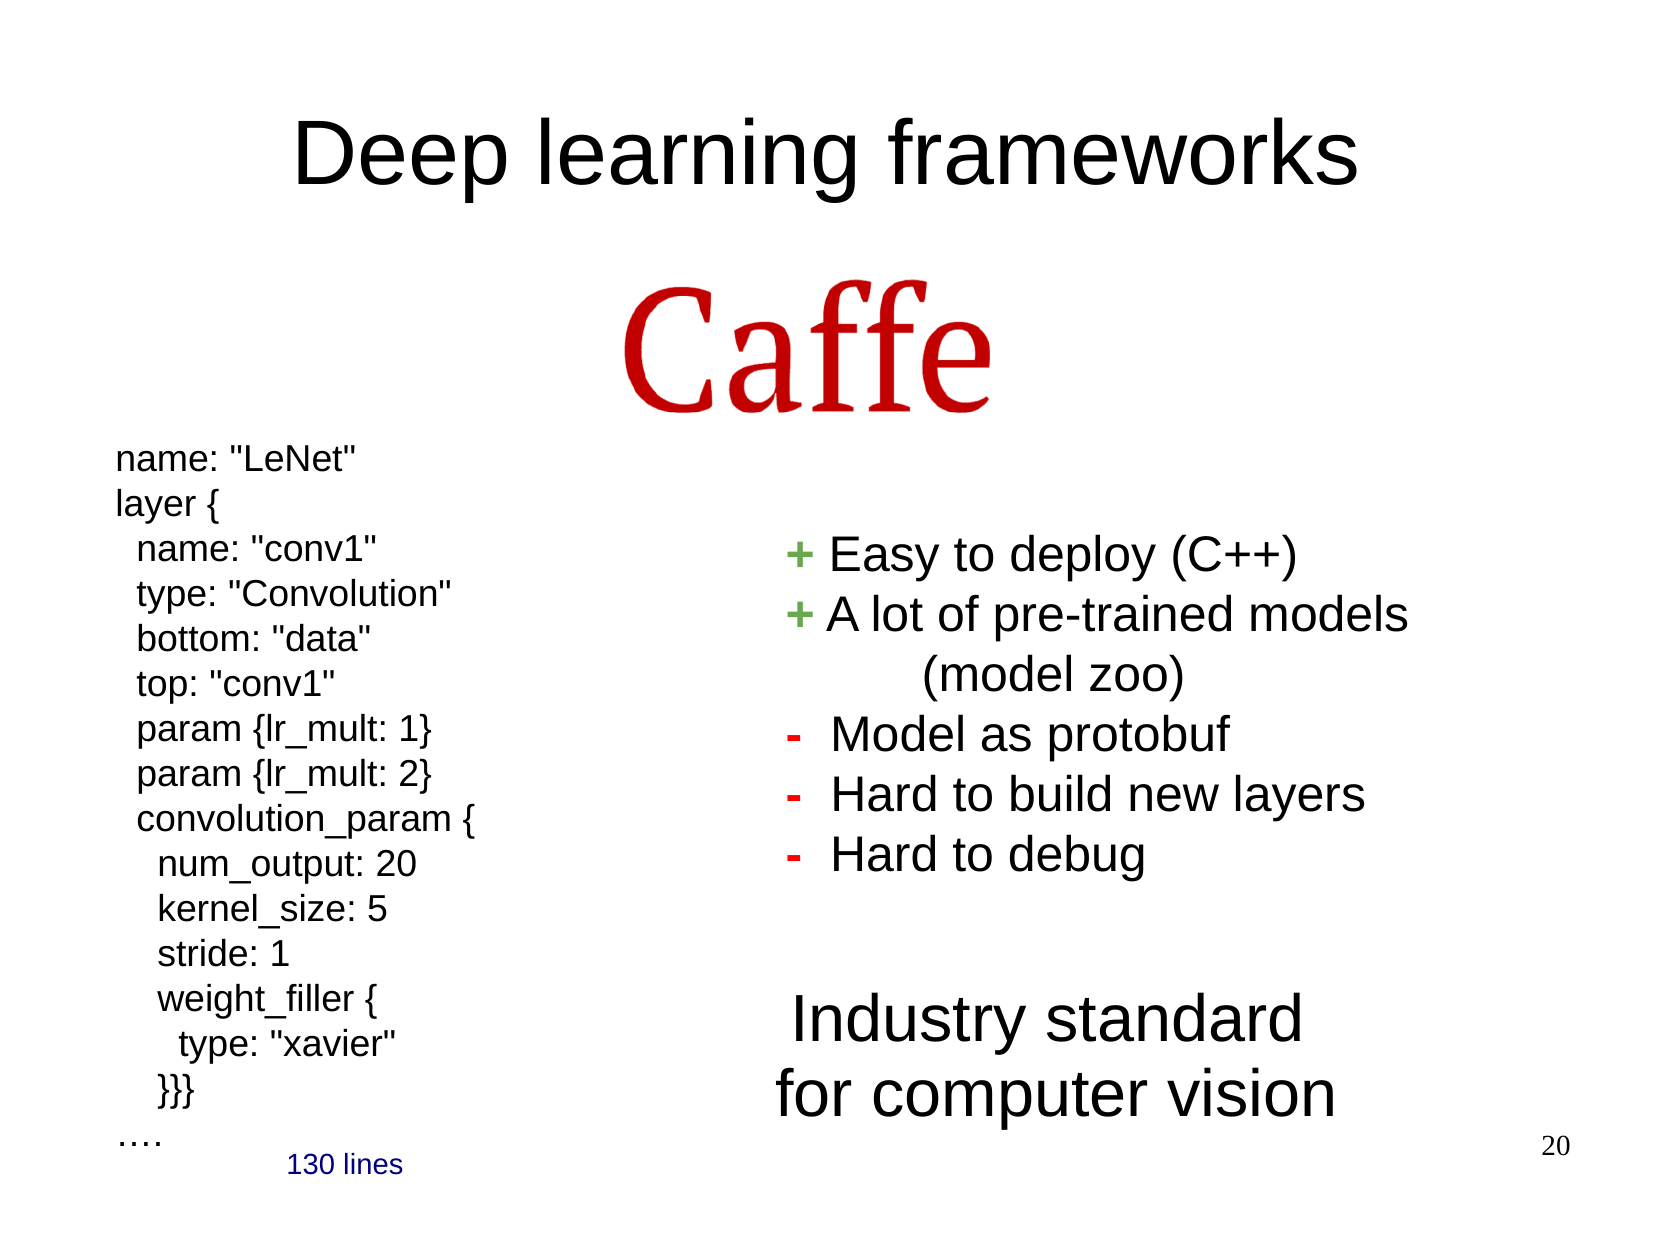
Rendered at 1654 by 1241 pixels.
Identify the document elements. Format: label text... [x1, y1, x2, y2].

text_box Industry standard for computer vision [760, 973, 1356, 1139]
text_box name: "LeNet" layer { name: "conv1" type: "Convolution" bottom: "data" top: "conv1" param {lr_mult: 1} param {lr_mult: 2} convolution_param { num_output: 20 kernel_size: 5 stride: 1 weight_filler { type: "xavier" }}} …. [100, 436, 538, 1153]
title Deep learning frameworks [82, 49, 1571, 257]
picture [624, 279, 990, 413]
text_box + Easy to deploy (C++) + A lot of pre-trained models (model zoo) - Model as protobuf - Hard to build new layers - Hard to debug [742, 523, 1540, 879]
text_box 130 lines [271, 1125, 468, 1200]
